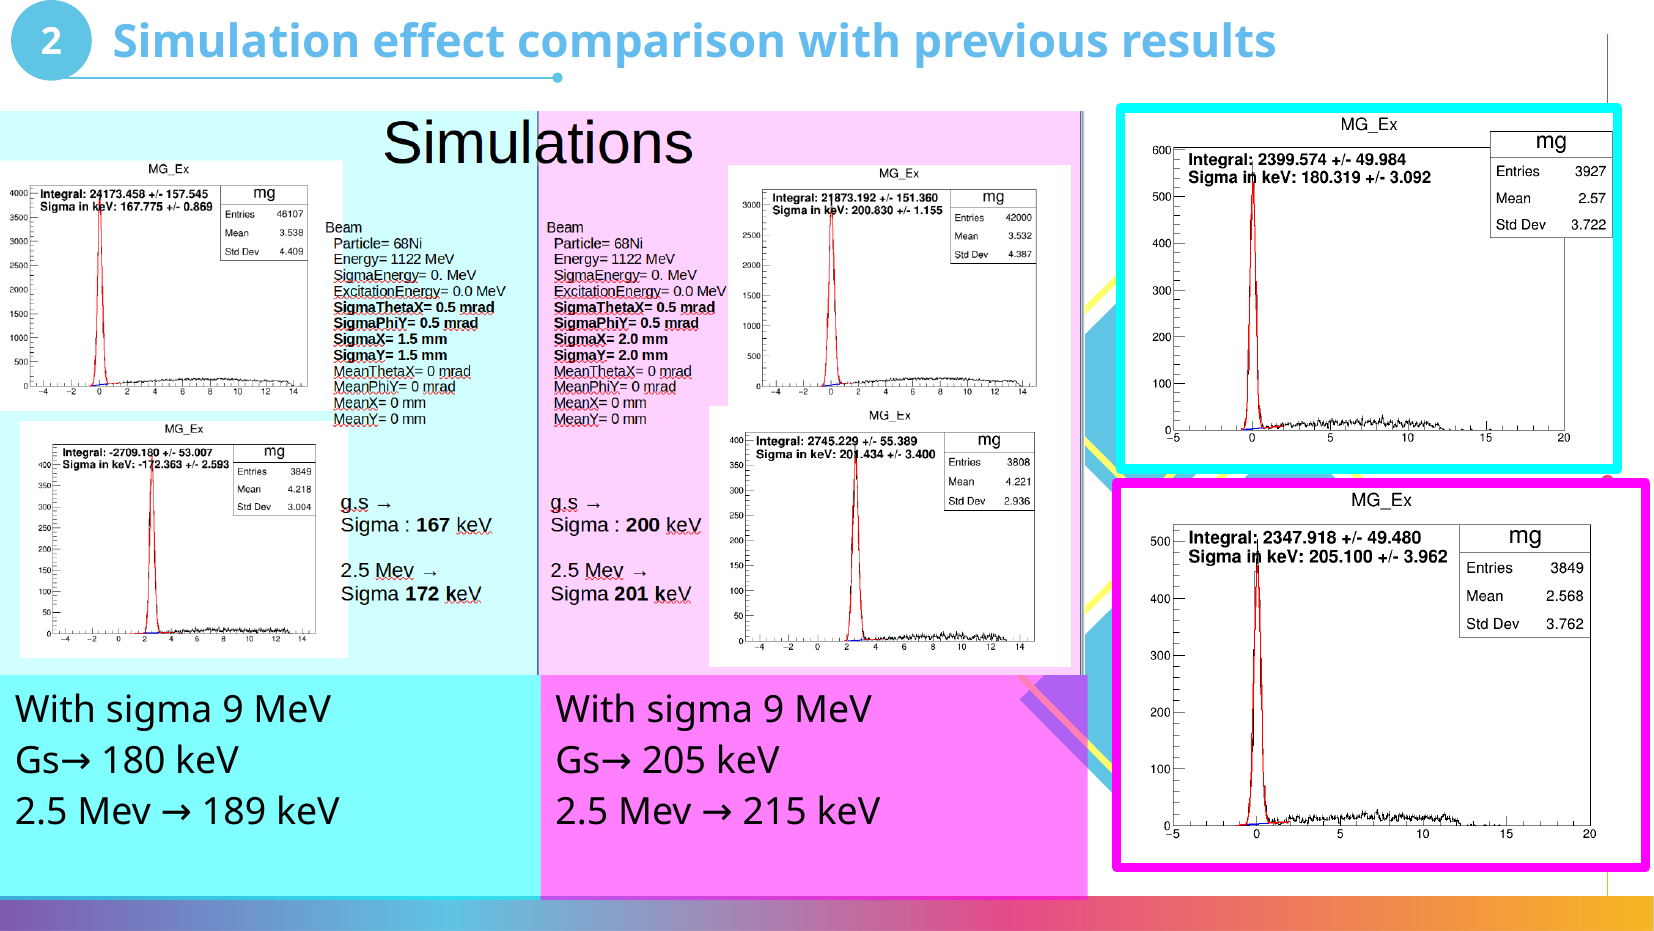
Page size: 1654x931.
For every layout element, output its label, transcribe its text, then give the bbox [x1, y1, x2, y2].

text_box [552, 72, 563, 83]
title Simulation effect comparison with previous results [112, 2, 1654, 78]
text_box With sigma 9 MeV Gs→ 180 keV 2.5 Mev → 189 keV [0, 676, 540, 901]
picture [1125, 112, 1613, 465]
text_box With sigma 9 MeV Gs→ 205 keV 2.5 Mev → 215 keV [540, 675, 1088, 901]
picture [0, 896, 1654, 931]
picture [0, 111, 1085, 676]
picture [1121, 487, 1642, 863]
text_box 2 [11, 0, 92, 81]
